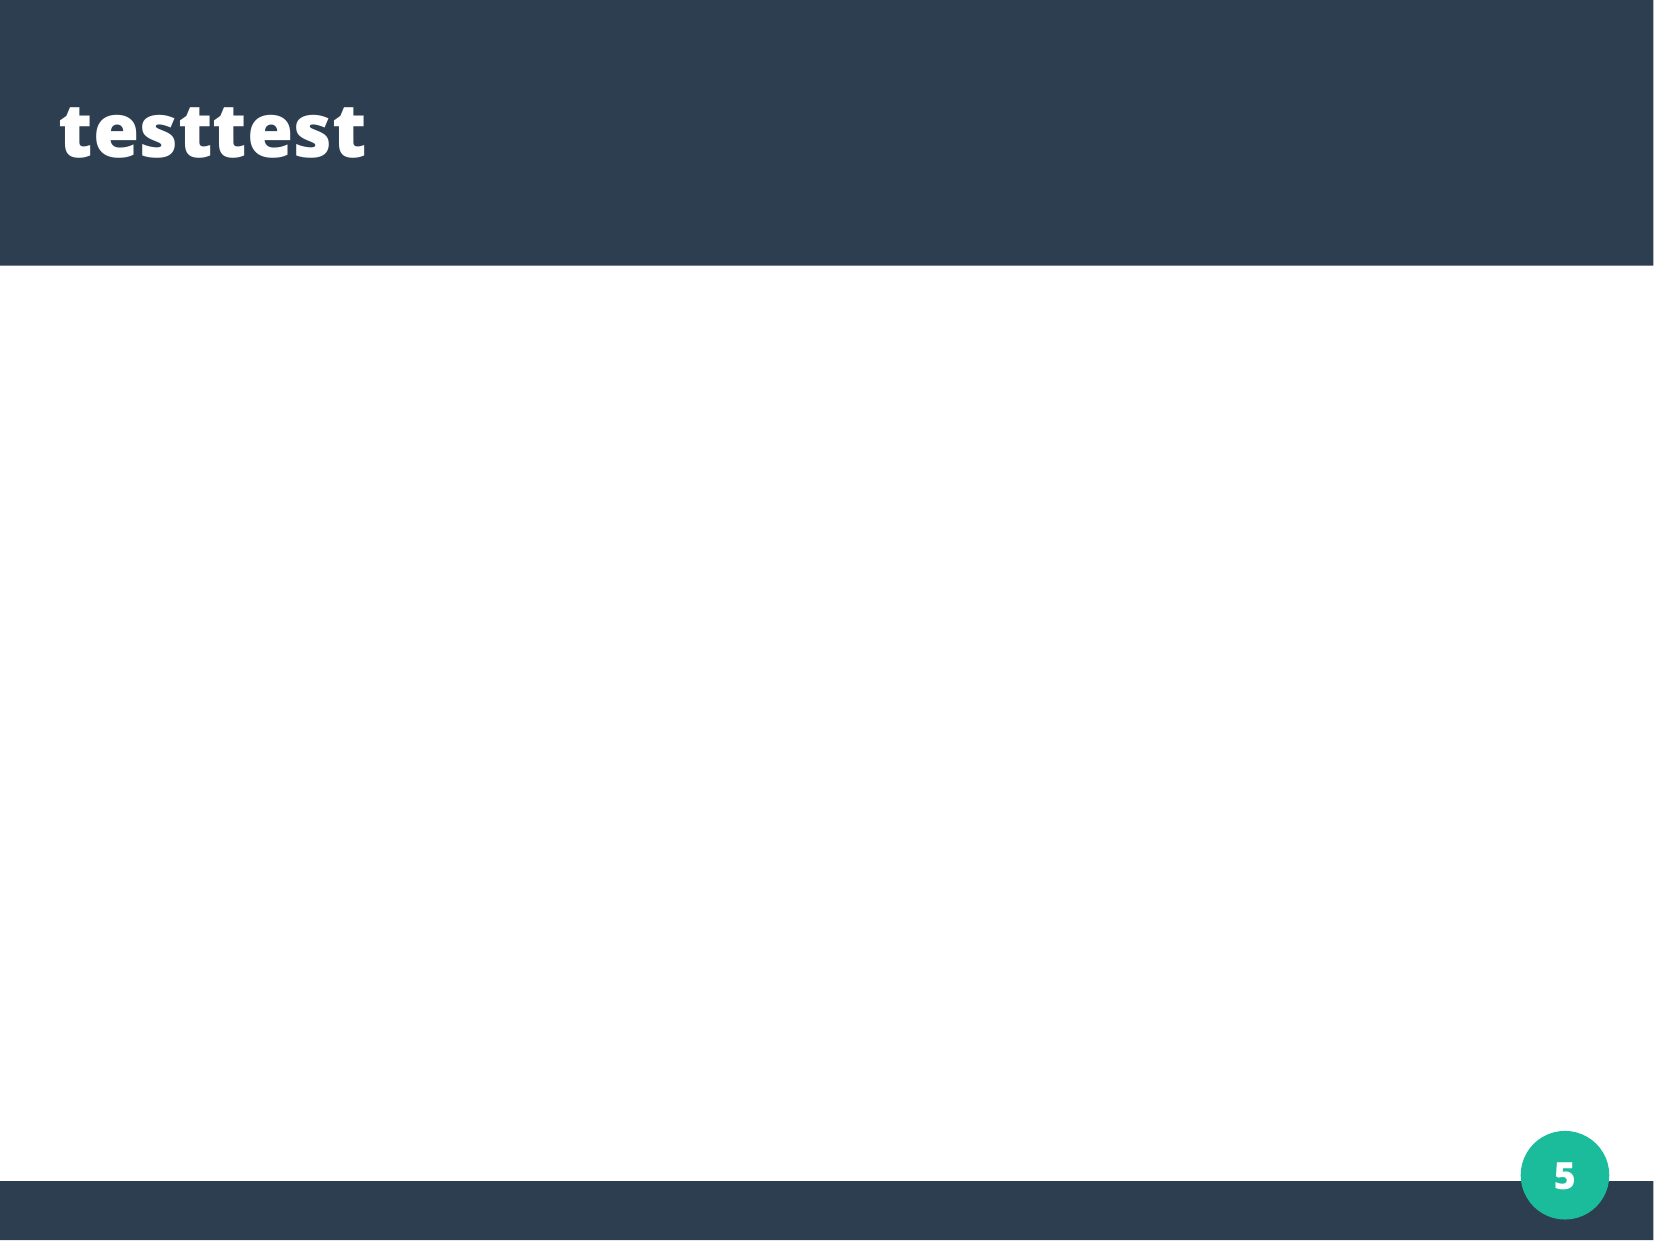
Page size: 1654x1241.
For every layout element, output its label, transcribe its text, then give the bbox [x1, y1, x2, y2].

title testtest [59, 49, 1595, 207]
